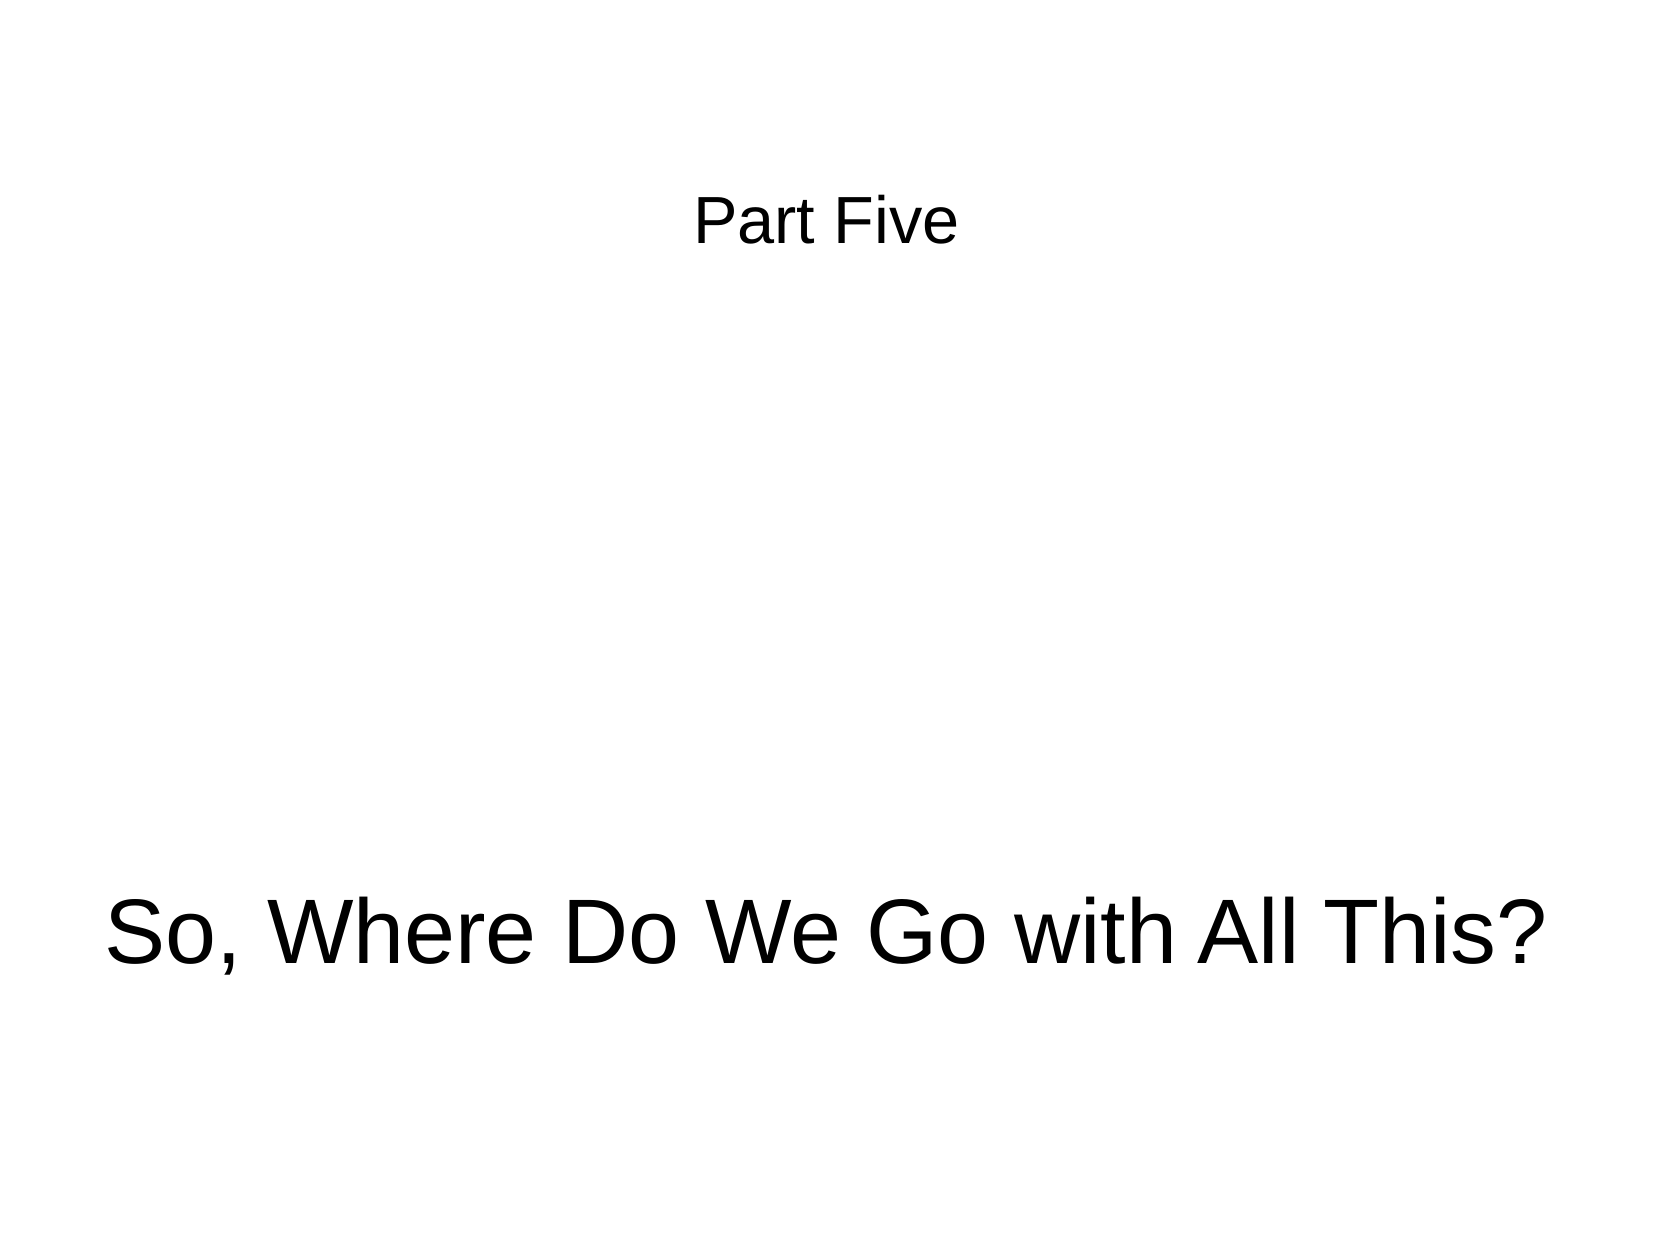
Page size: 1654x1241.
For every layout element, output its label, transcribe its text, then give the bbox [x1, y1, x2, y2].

subtitle Part Five [82, 51, 1571, 391]
title So, Where Do We Go with All This? [82, 827, 1571, 1036]
